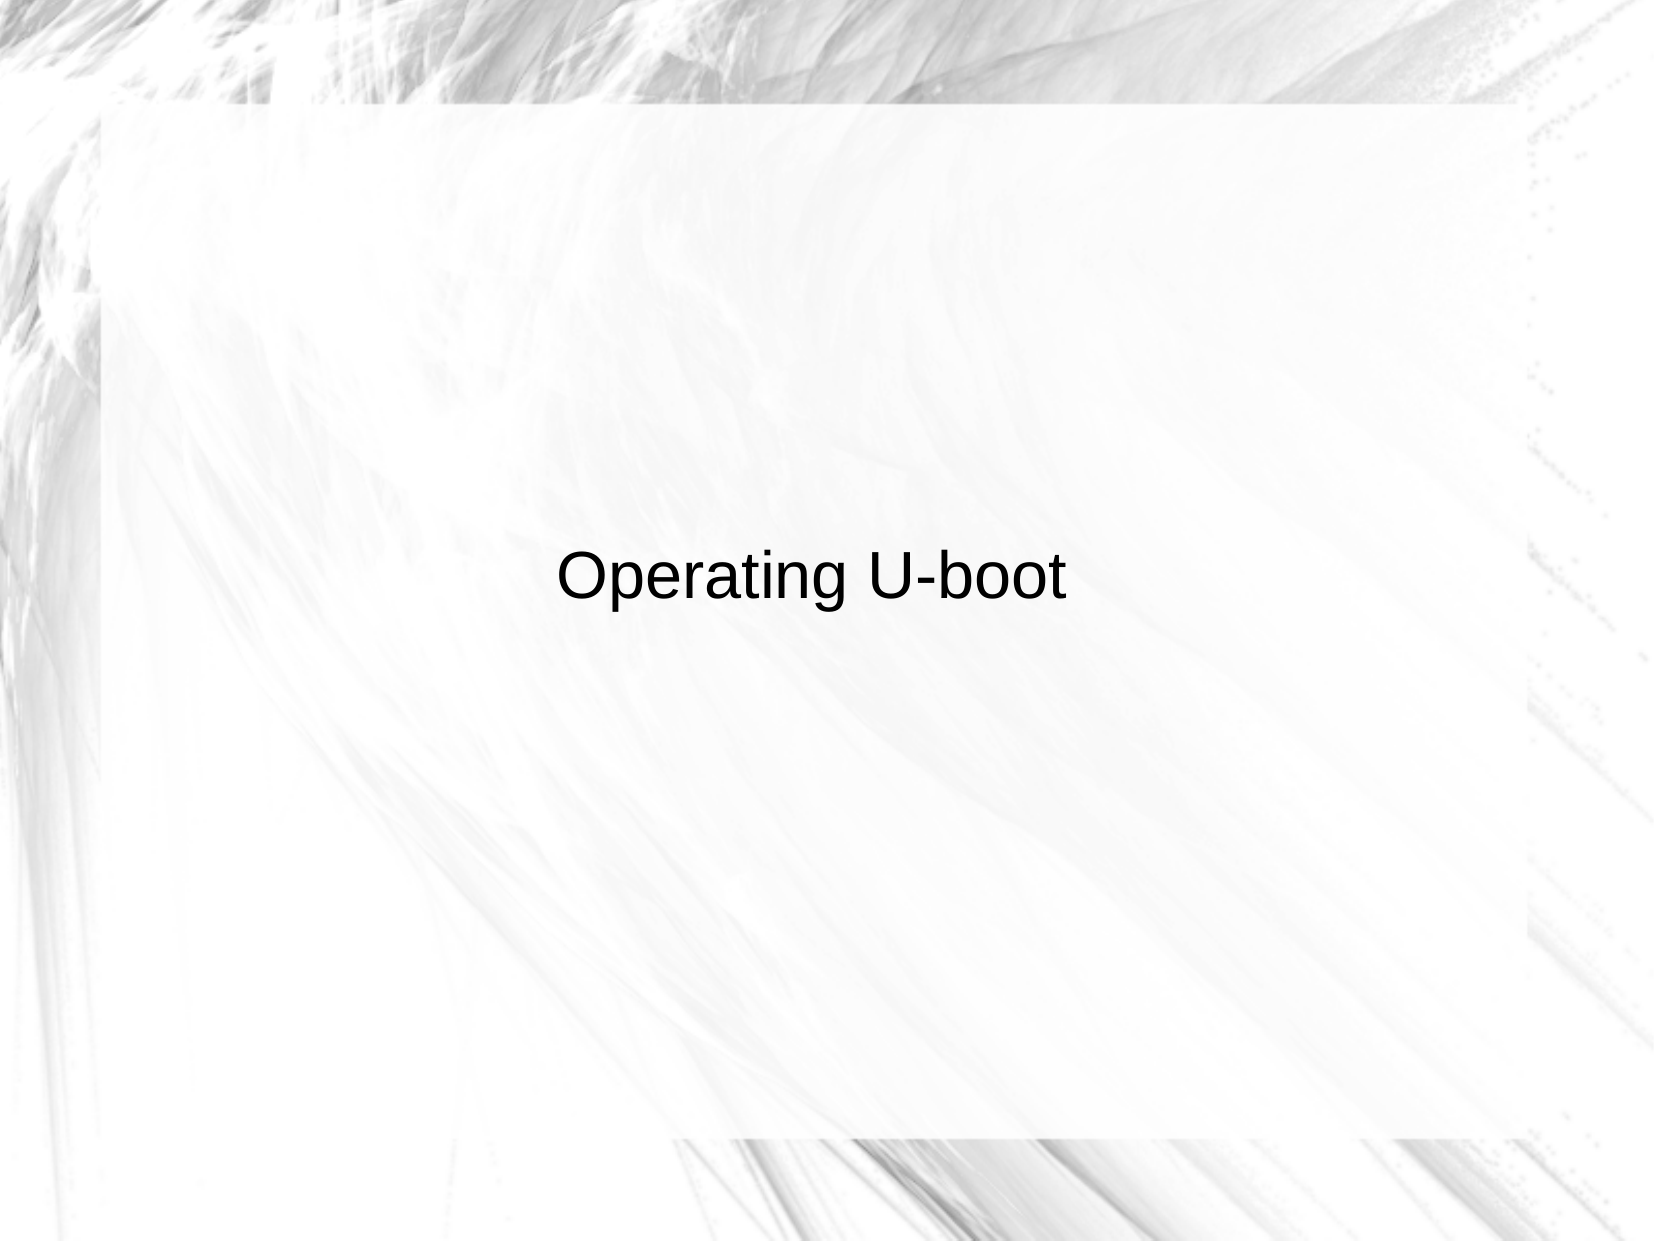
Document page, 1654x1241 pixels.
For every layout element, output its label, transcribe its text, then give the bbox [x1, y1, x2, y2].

subtitle Operating U-boot [118, 112, 1506, 1039]
picture [0, 0, 1654, 1241]
